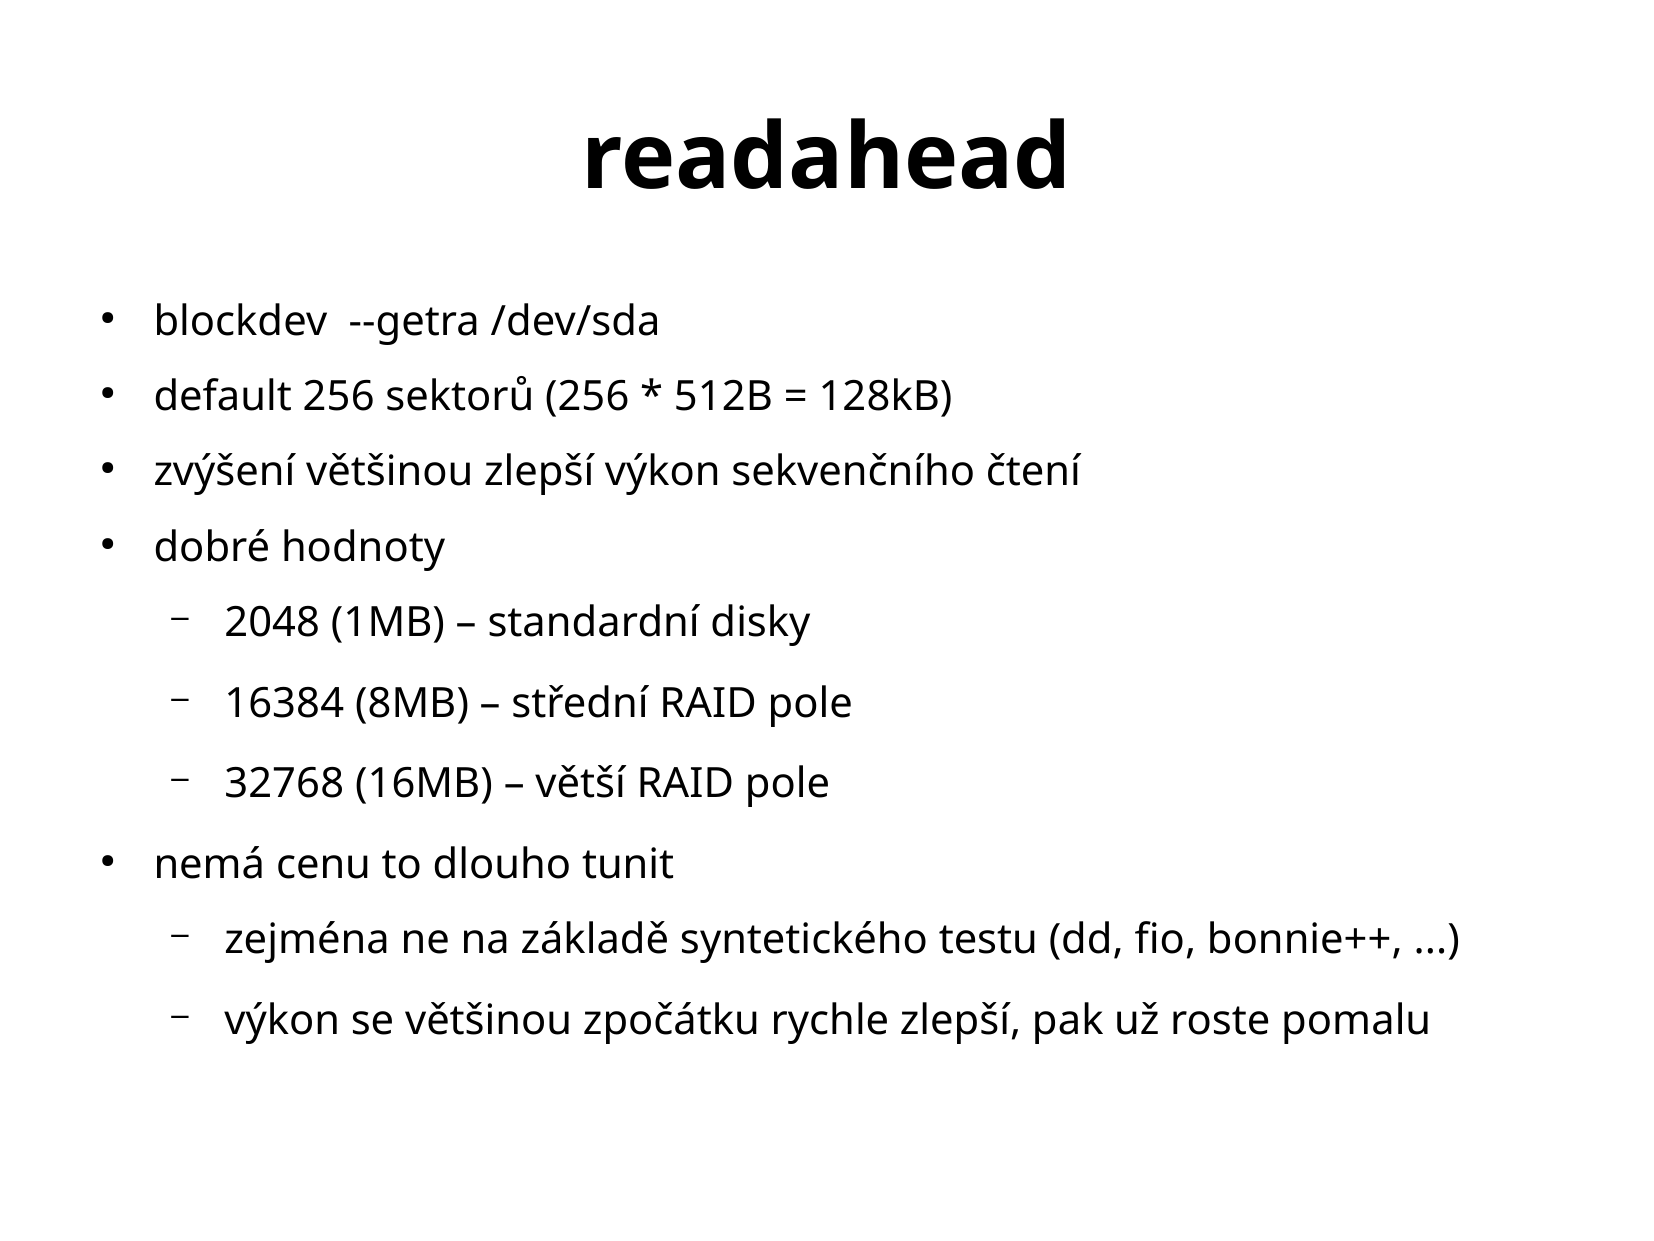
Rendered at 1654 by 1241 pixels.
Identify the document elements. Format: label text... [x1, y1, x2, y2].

title readahead [82, 49, 1571, 257]
list blockdev --getra /dev/sda default 256 sektorů (256 * 512B = 128kB) zvýšení většinou zlepší výkon sekvenčního čtení dobré hodnoty 2048 (1MB) – standardní disky 16384 (8MB) – střední RAID pole 32768 (16MB) – větší RAID pole nemá cenu to dlouho tunit zejména ne na základě syntetického testu (dd, fio, bonnie++, ...) výkon se většinou zpočátku rychle zlepší, pak už roste pomalu [82, 290, 1538, 1111]
